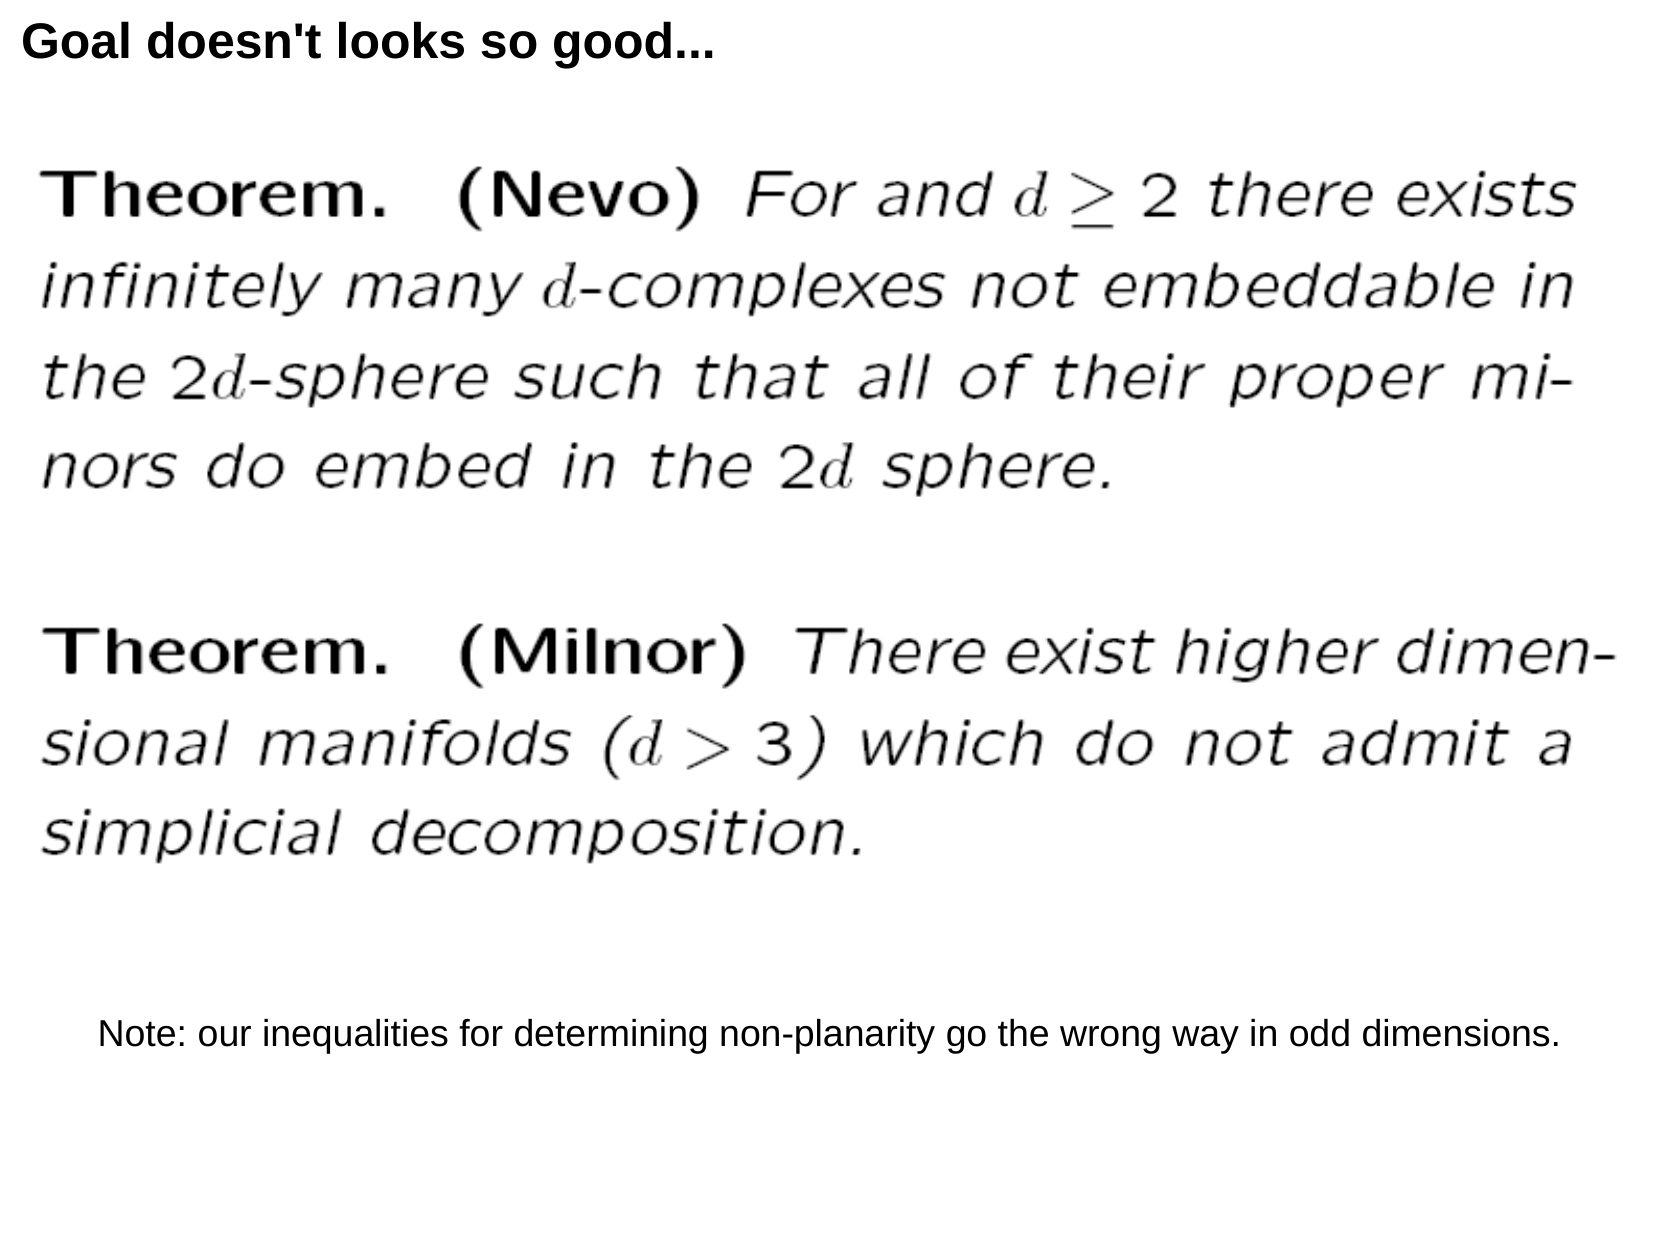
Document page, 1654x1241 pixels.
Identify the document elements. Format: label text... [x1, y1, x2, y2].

picture [31, 614, 1640, 874]
text_box Note: our inequalities for determining non-planarity go the wrong way in odd dimensions. [82, 1004, 1574, 1062]
picture [24, 157, 1599, 526]
text_box Goal doesn't looks so good... [6, 6, 1654, 79]
